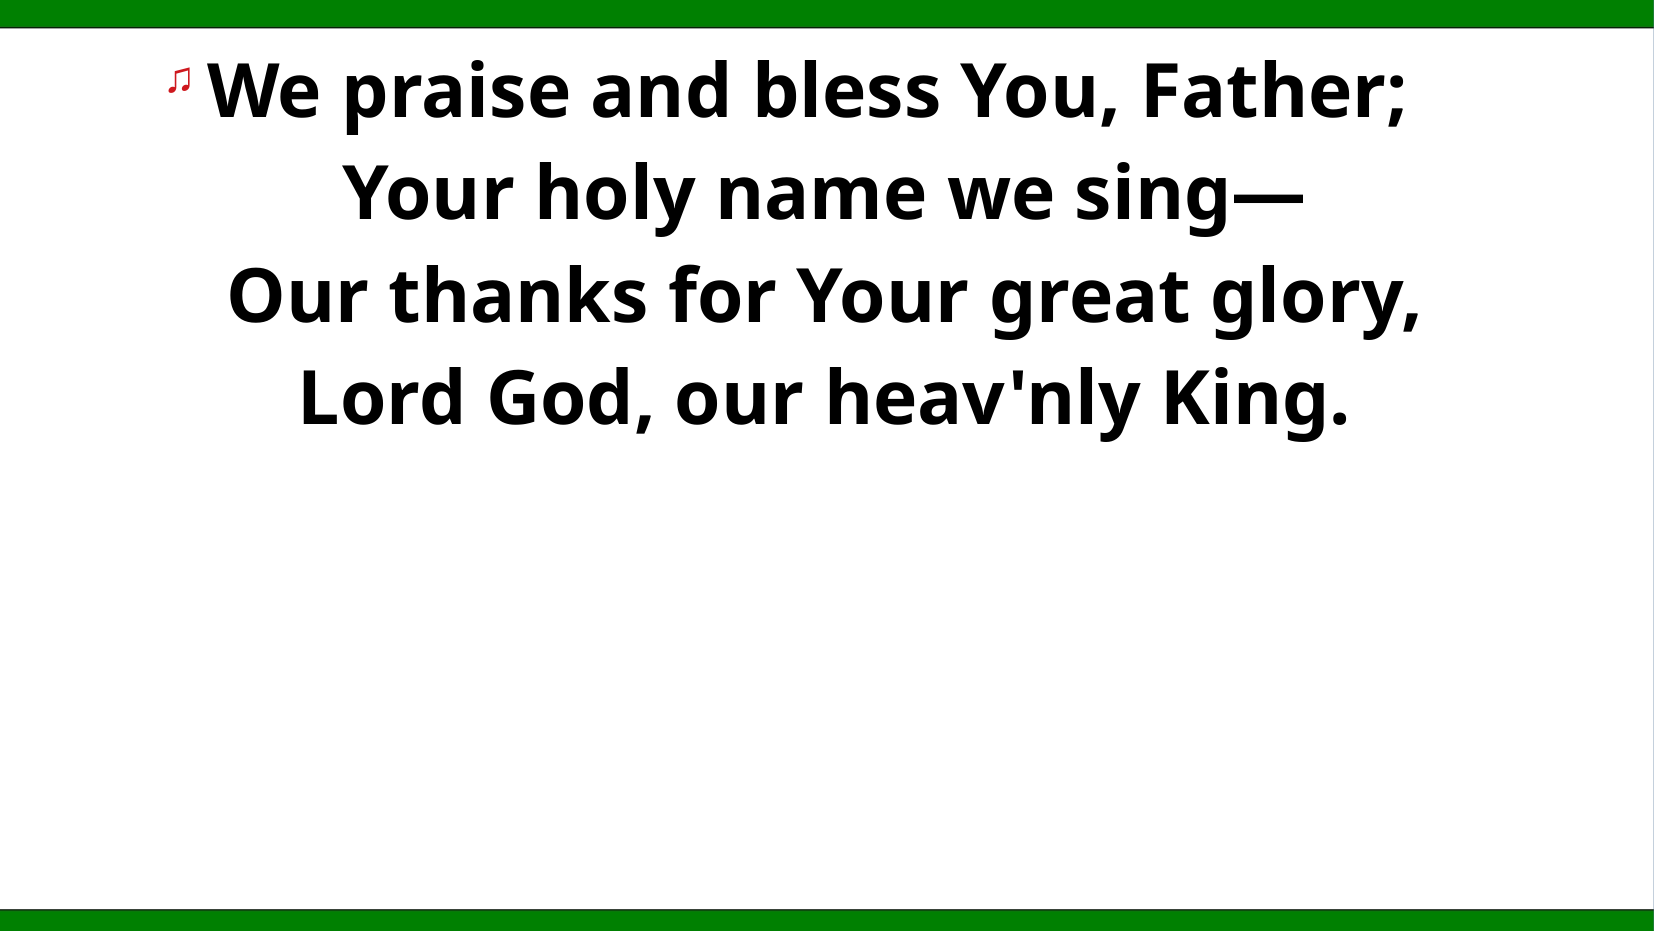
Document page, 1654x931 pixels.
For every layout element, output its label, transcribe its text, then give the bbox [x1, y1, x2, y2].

picture [0, 0, 1654, 931]
text_box ♫ We praise and bless You, Father; Your holy name we sing— Our thanks for Your great glory, Lord God, our heav'nly King. [105, 30, 1546, 445]
